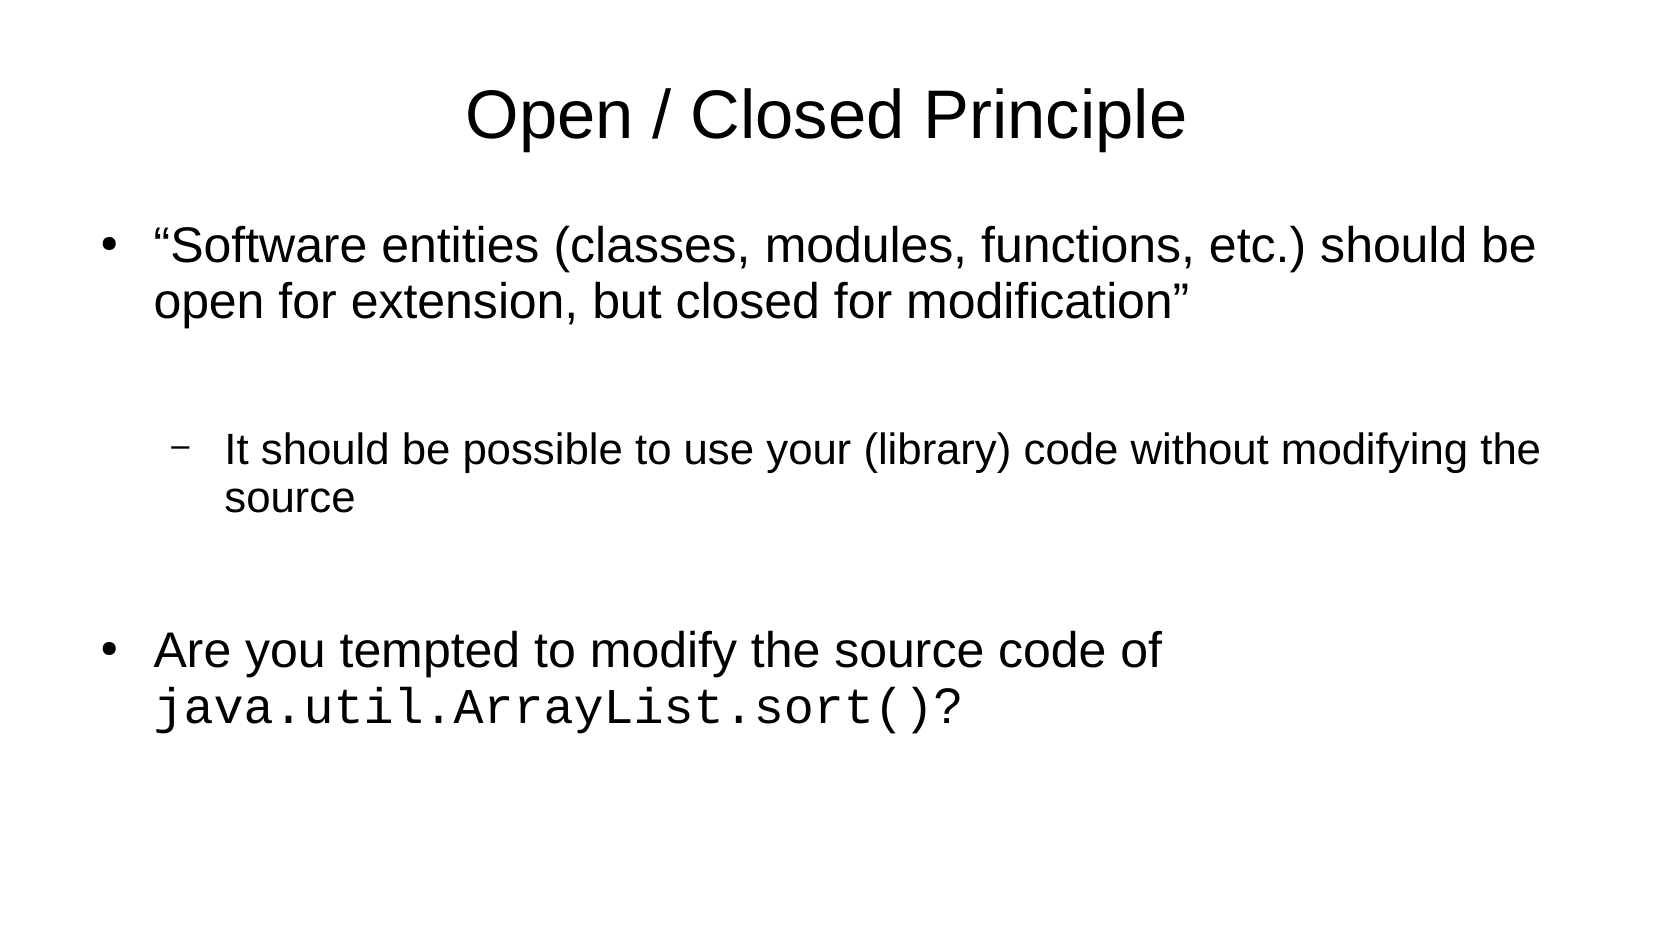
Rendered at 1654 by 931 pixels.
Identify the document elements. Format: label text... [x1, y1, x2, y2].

title Open / Closed Principle [82, 37, 1571, 193]
list “Software entities (classes, modules, functions, etc.) should be open for extension, but closed for modification” It should be possible to use your (library) code without modifying the source Are you tempted to modify the source code of java.util.ArrayList.sort()? [82, 217, 1571, 758]
